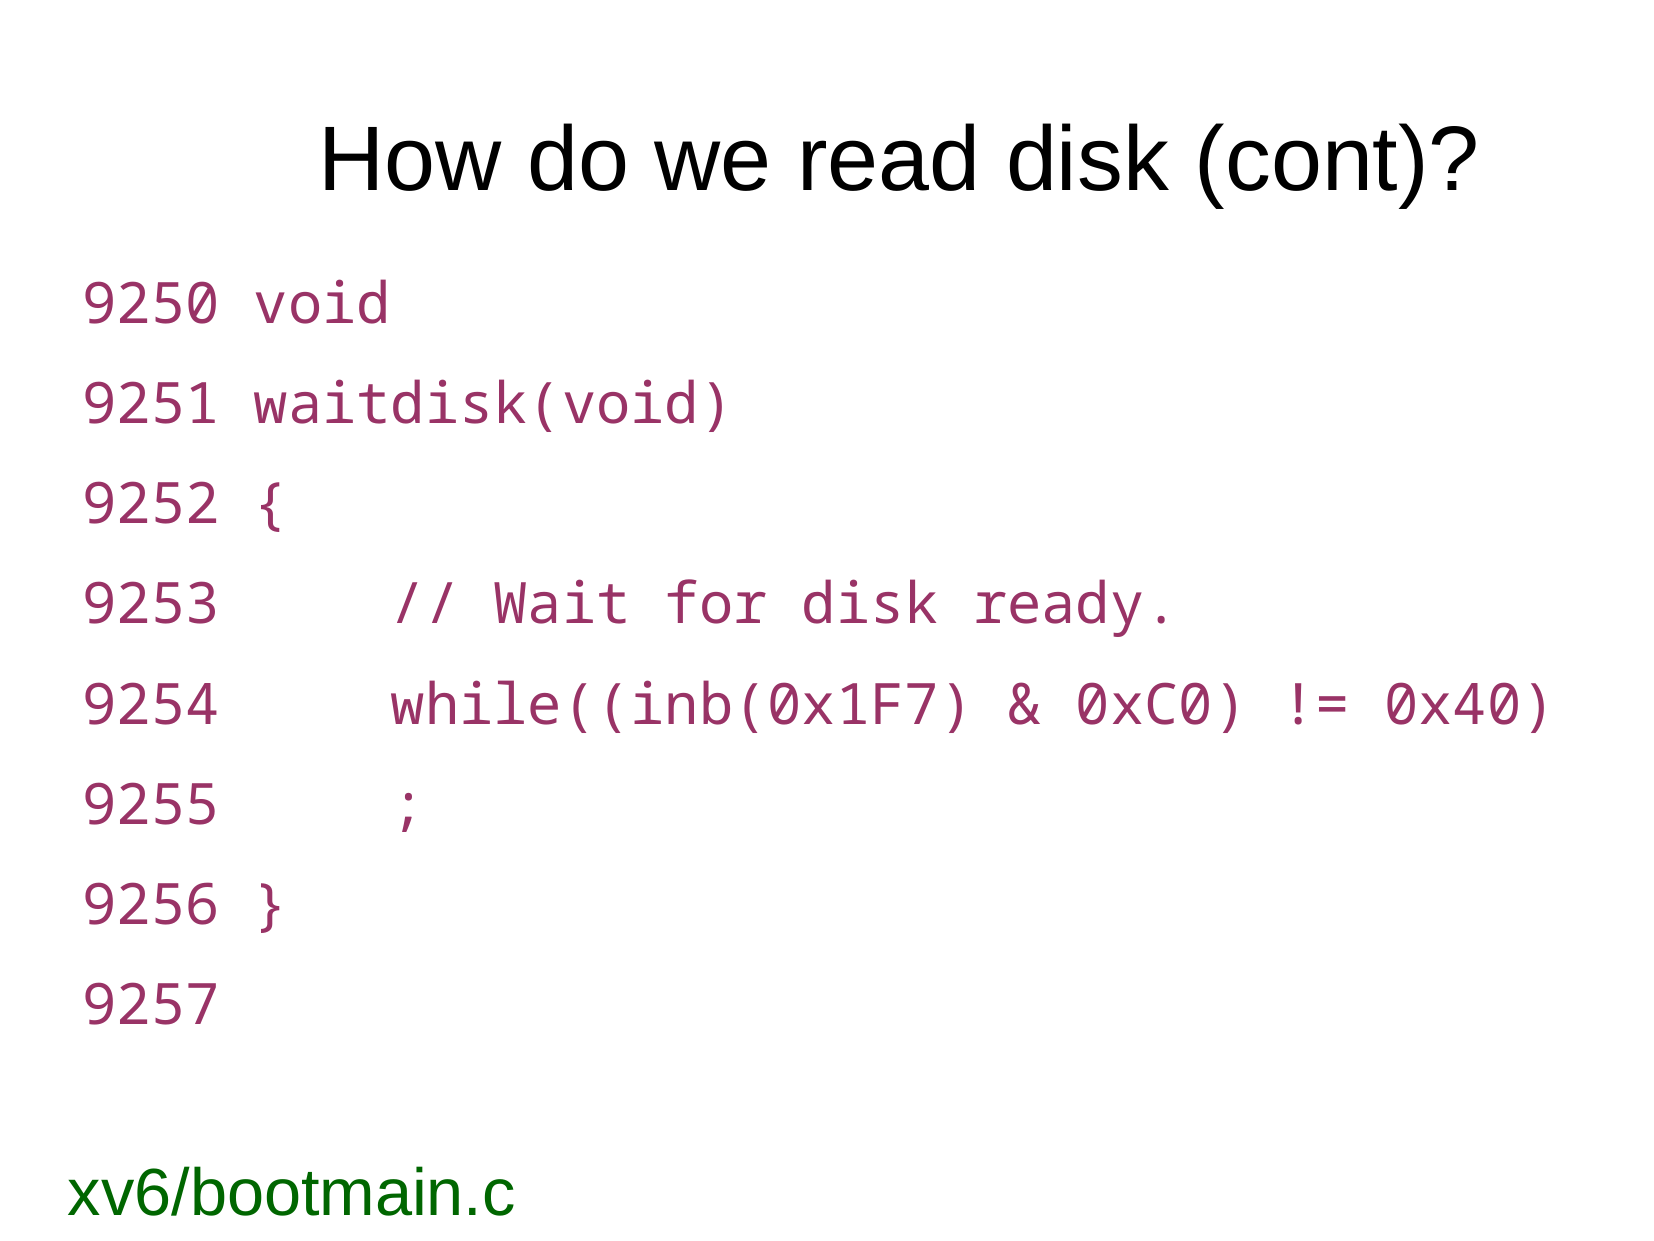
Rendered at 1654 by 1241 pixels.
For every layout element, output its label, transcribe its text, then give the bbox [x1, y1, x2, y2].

text_box xv6/bootmain.c [53, 1148, 638, 1238]
title How do we read disk (cont)? [300, 55, 1501, 263]
list 9250 void 9251 waitdisk(void) 9252 { 9253 // Wait for disk ready. 9254 while((inb(0x1F7) & 0xC0) != 0x40) 9255 ; 9256 } 9257 [82, 262, 1571, 1126]
